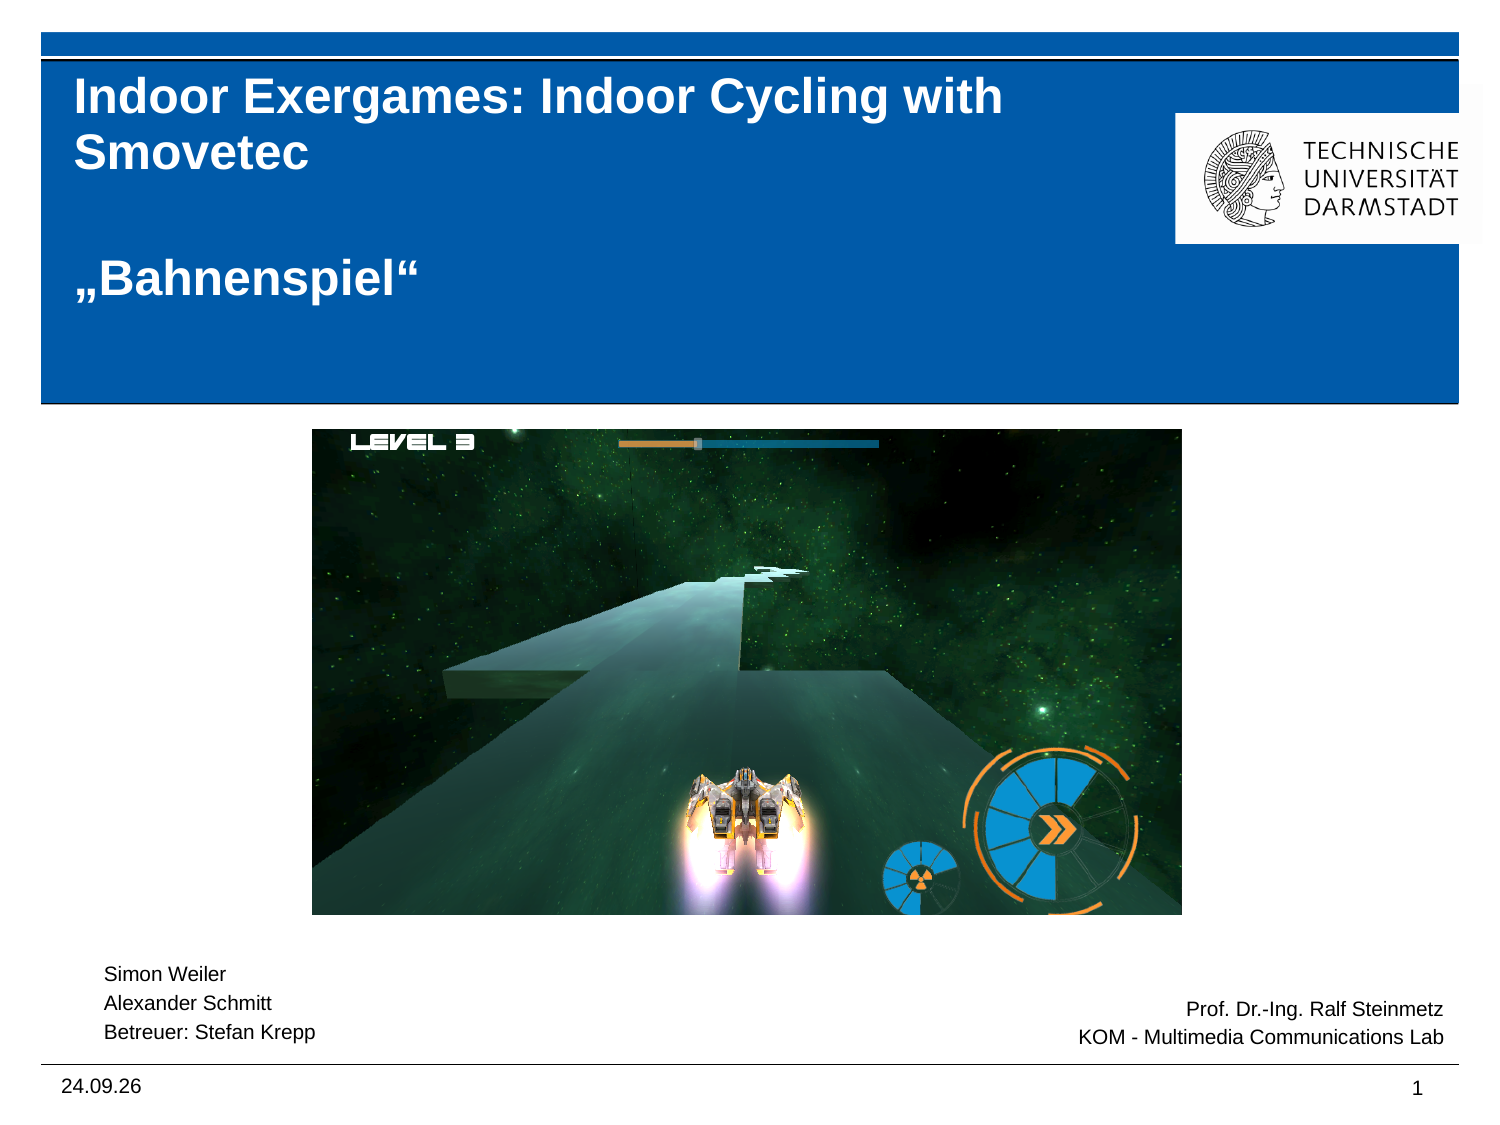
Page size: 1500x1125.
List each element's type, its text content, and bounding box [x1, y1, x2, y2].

text_box Simon Weiler Alexander Schmitt Betreuer: Stefan Krepp [89, 953, 331, 1051]
picture [1175, 84, 1483, 244]
subtitle „Bahnenspiel“ [58, 237, 1164, 393]
title Indoor Exergames: Indoor Cycling with Smovetec [58, 61, 1164, 209]
picture [312, 429, 1182, 915]
